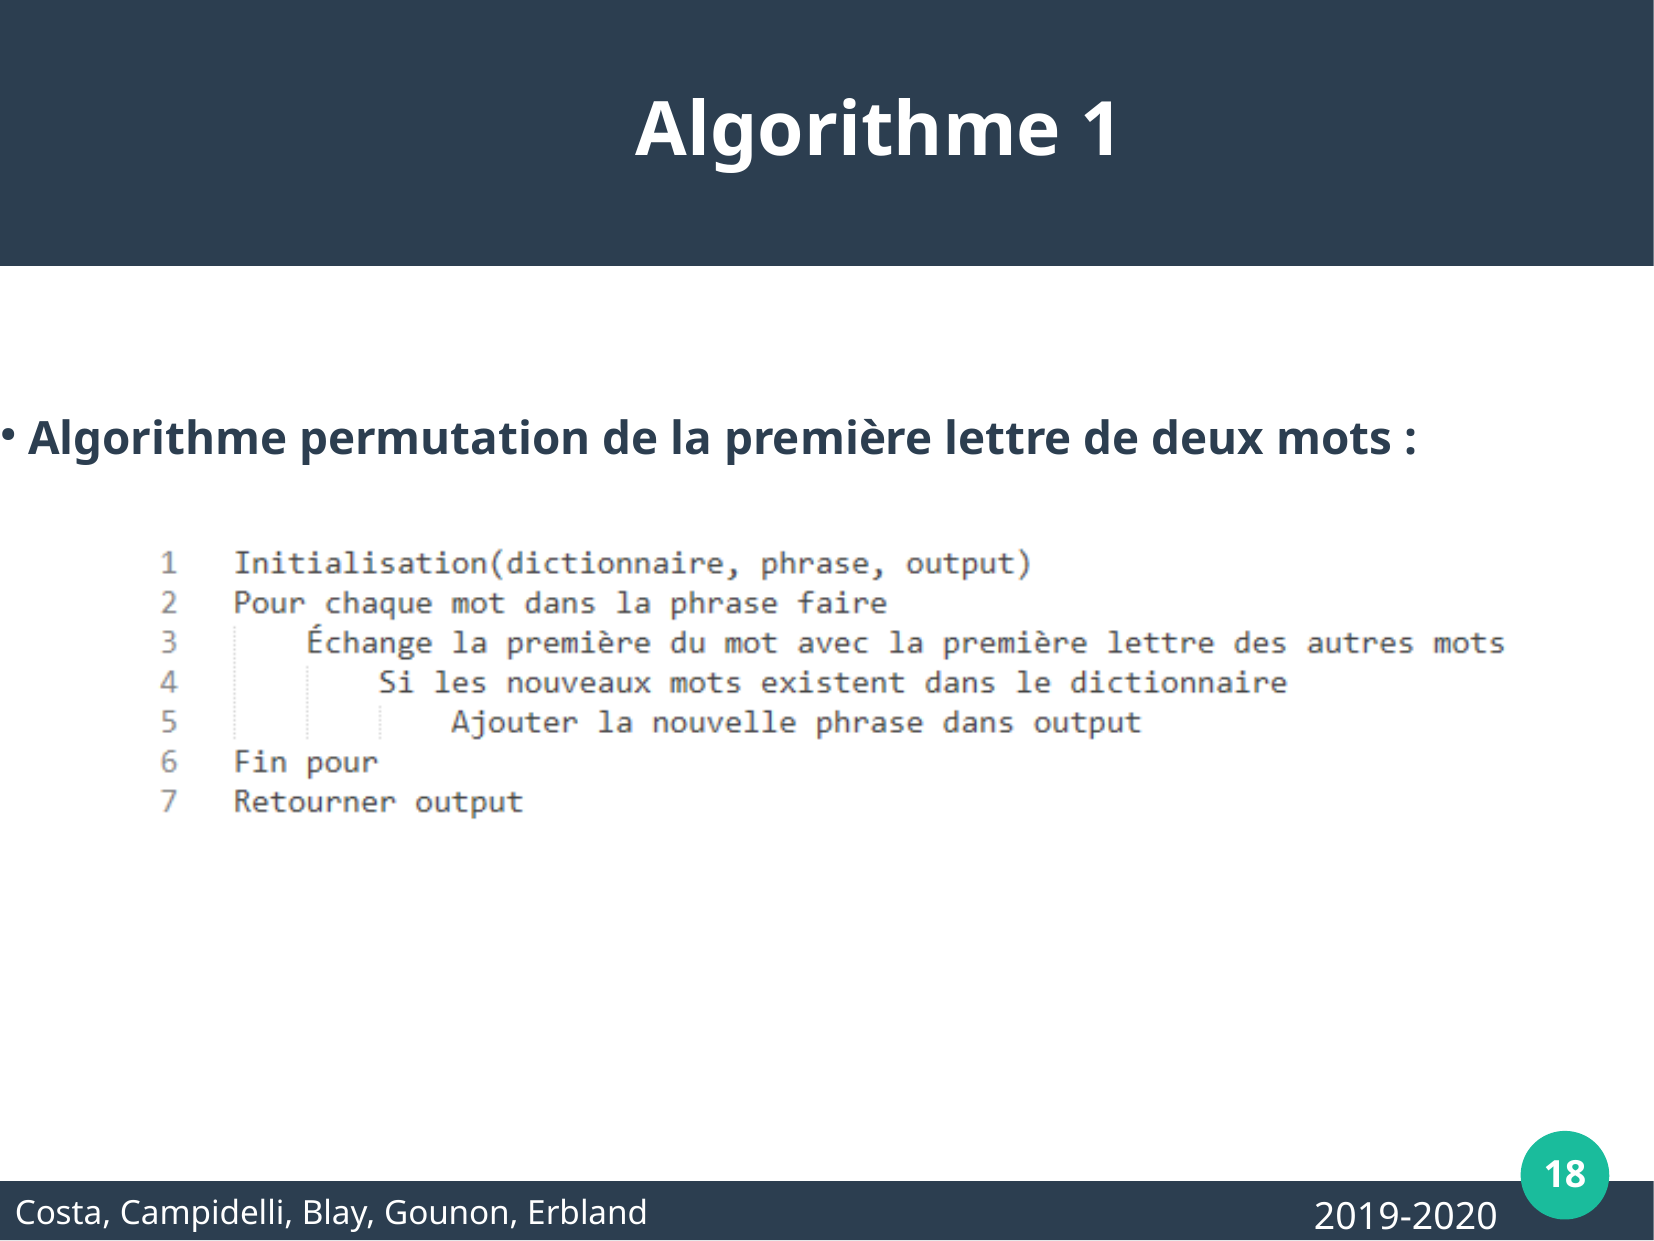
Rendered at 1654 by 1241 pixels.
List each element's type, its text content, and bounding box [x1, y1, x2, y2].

text_box Costa, Campidelli, Blay, Gounon, Erbland [1536, 1181, 1654, 1241]
list Algorithme permutation de la première lettre de deux mots : [0, 318, 1654, 556]
title Algorithme 1 [543, 47, 1217, 205]
picture [148, 543, 1524, 828]
text_box 2019-2020 [1299, 1181, 1536, 1241]
text_box <numéro> [1505, 1116, 1625, 1181]
text_box Costa, Campidelli, Blay, Gounon, Erbland [0, 1181, 1299, 1241]
